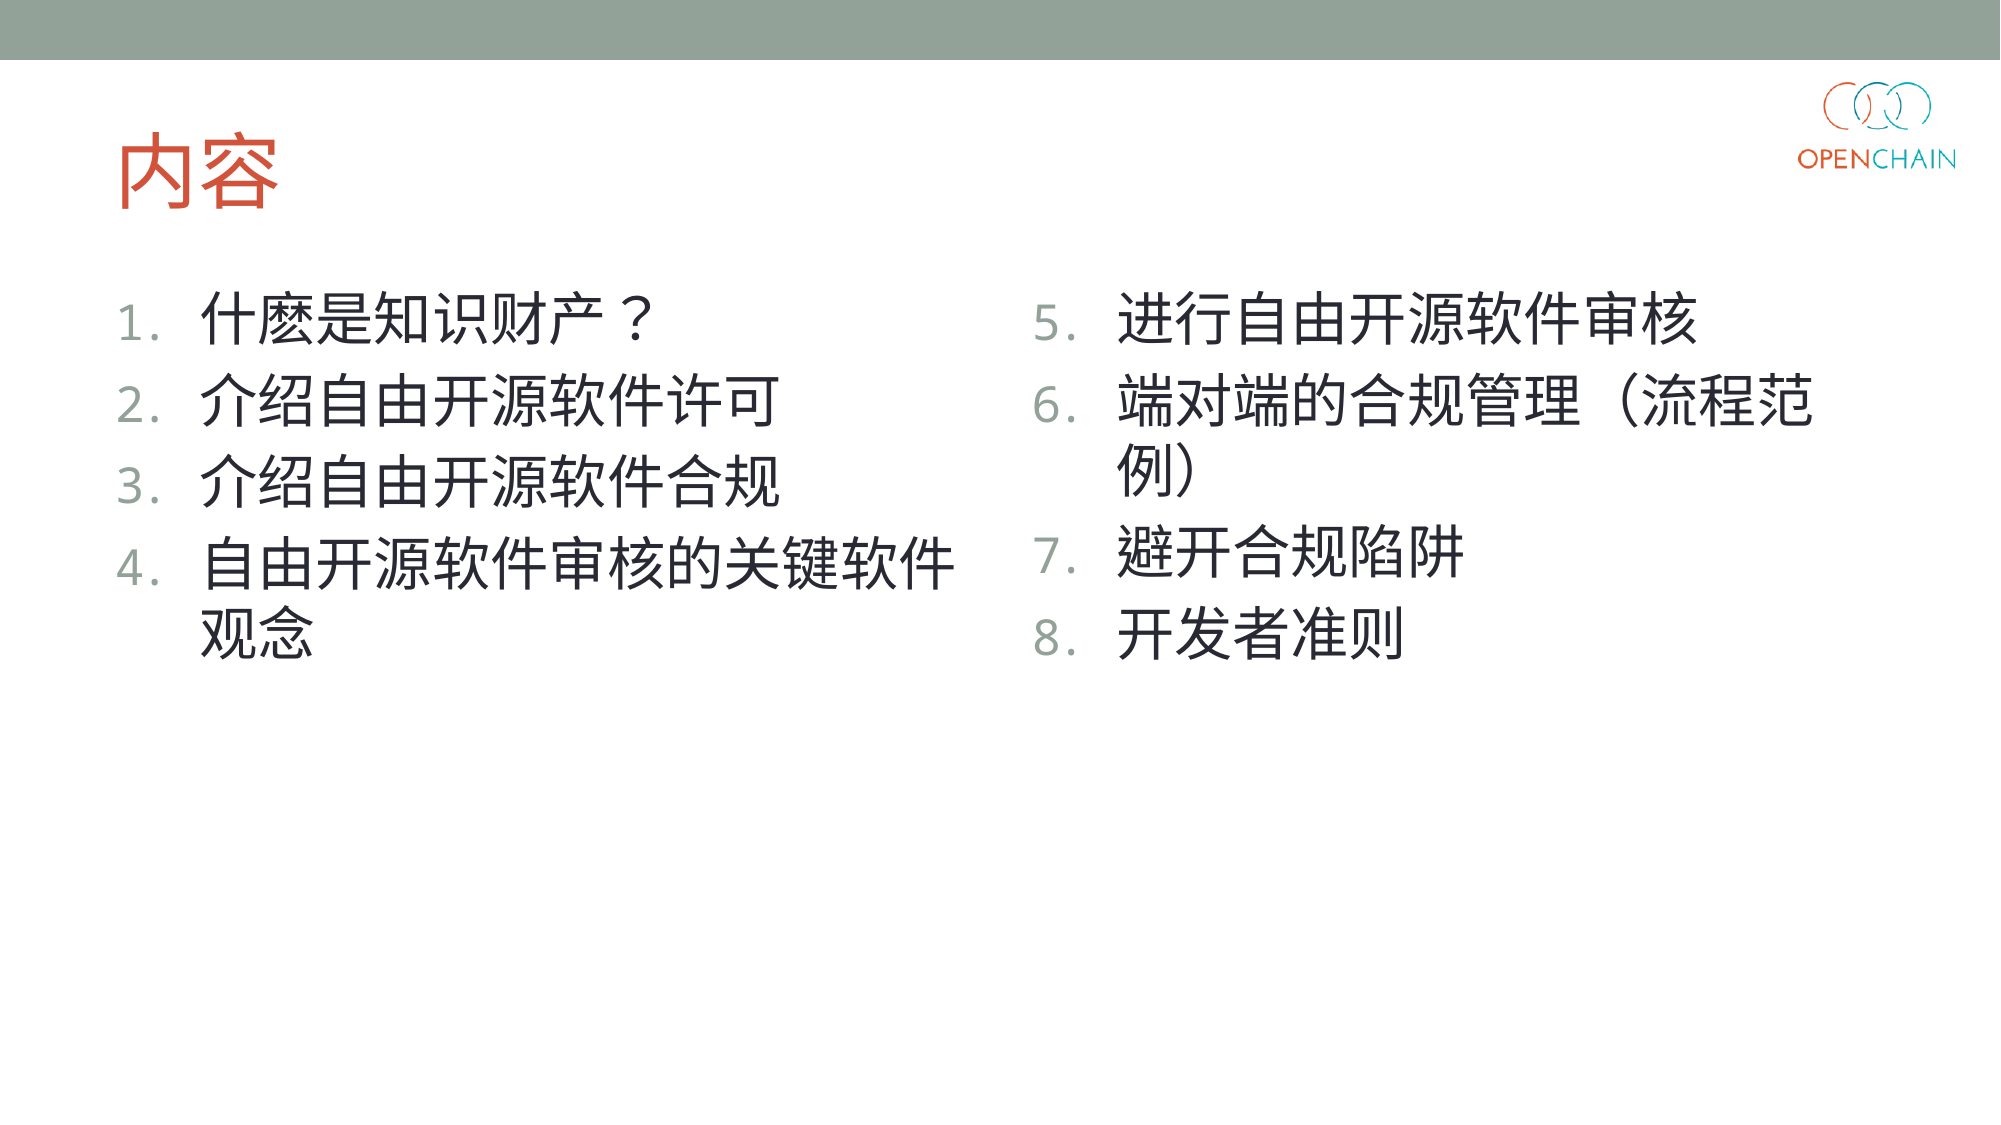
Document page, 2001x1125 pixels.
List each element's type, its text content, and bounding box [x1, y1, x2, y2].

picture [1798, 82, 1955, 169]
title 内容 [99, 87, 1900, 250]
list 什麽是知识财产？ 介绍自由开源软件许可 介绍自由开源软件合规 自由开源软件审核的关键软件观念 [99, 274, 984, 1049]
list 进行自由开源软件审核 端对端的合规管理（流程范例） 避开合规陷阱 开发者准则 [1016, 274, 1900, 1049]
